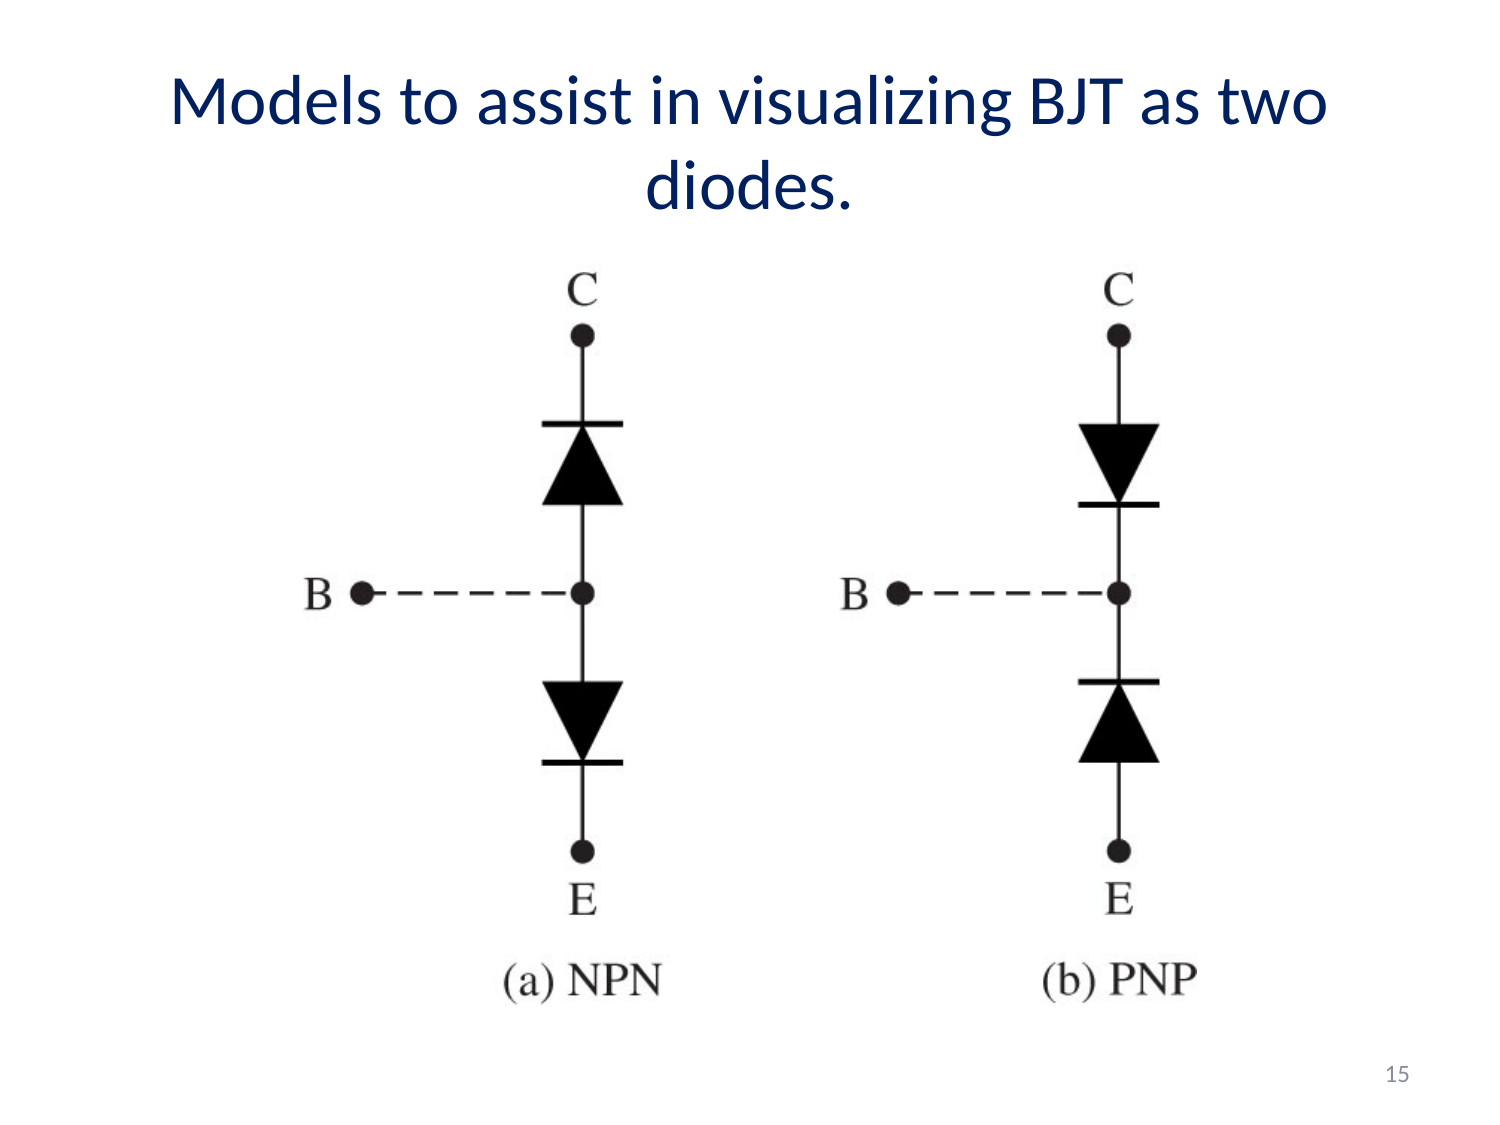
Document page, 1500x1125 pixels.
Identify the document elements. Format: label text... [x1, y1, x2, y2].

picture [303, 262, 1197, 1006]
title Models to assist in visualizing BJT as two diodes. [75, 45, 1426, 233]
text_box <number> [1074, 1042, 1426, 1103]
